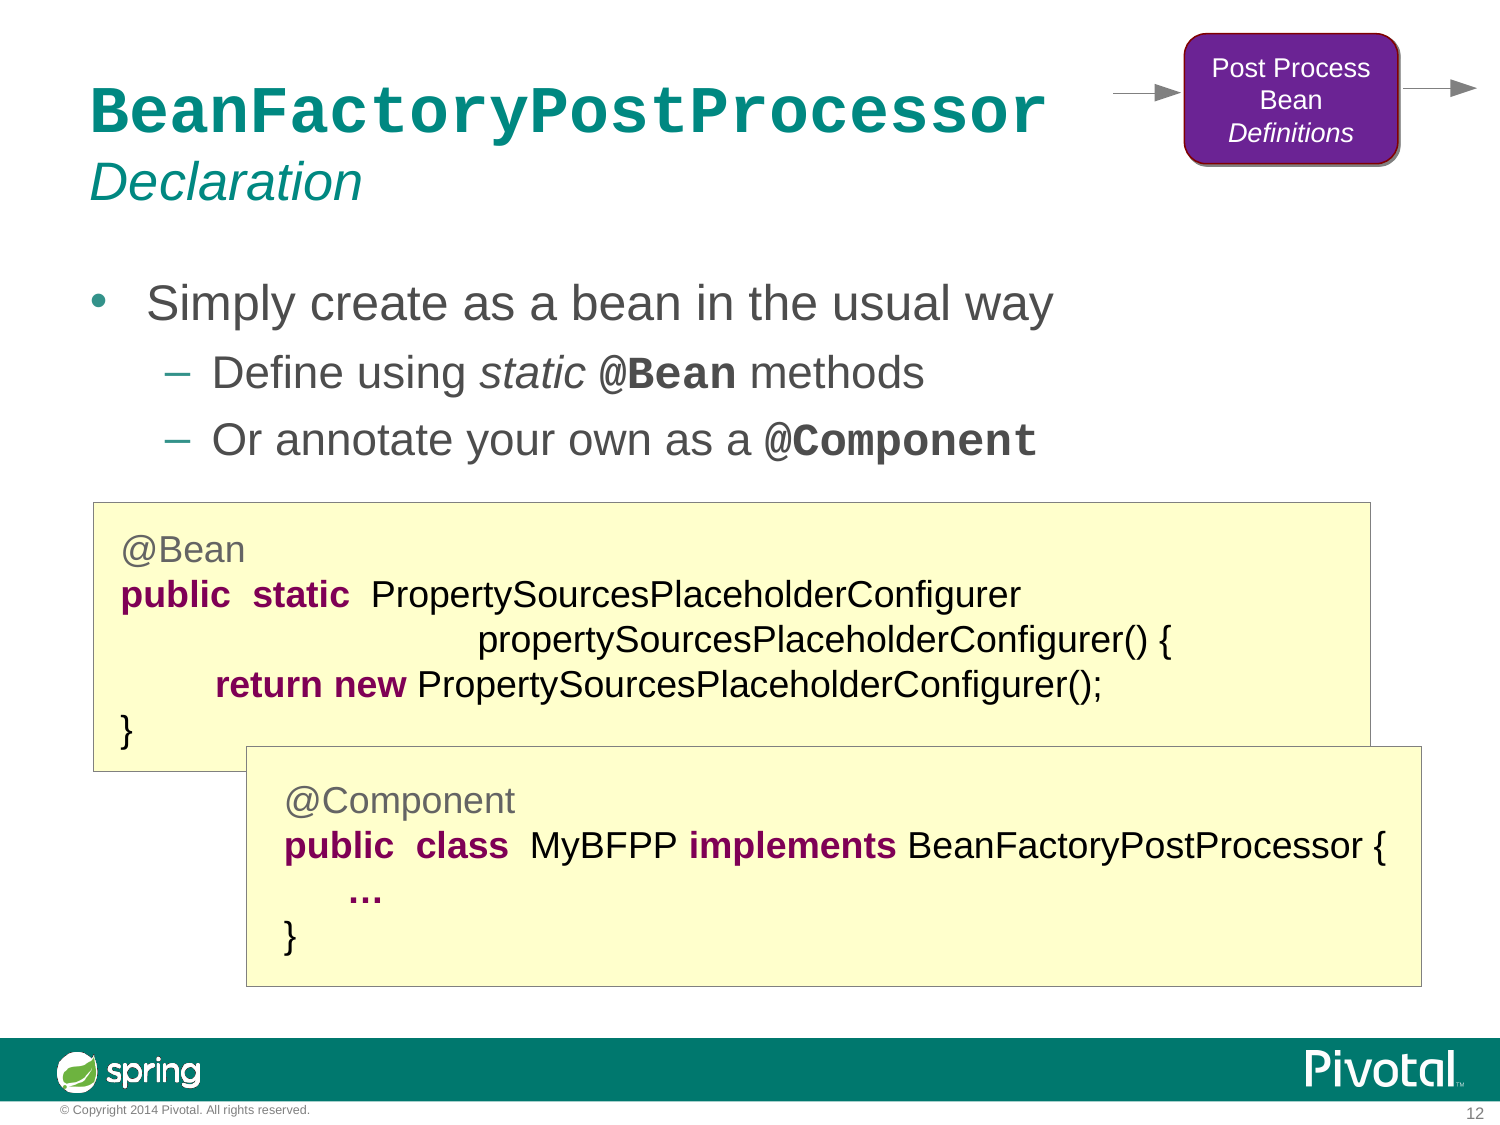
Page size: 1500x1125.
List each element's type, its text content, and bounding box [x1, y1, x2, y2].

text_box Post Process Bean Definitions [1184, 33, 1398, 164]
text_box @Bean public static PropertySourcesPlaceholderConfigurer propertySourcesPlaceholderConfigurer() { return new PropertySourcesPlaceholderConfigurer(); } [93, 502, 1371, 772]
picture [1306, 1050, 1464, 1087]
picture [32, 1041, 210, 1103]
text_box @Component public class MyBFPP implements BeanFactoryPostProcessor { … } [246, 746, 1422, 987]
list Simply create as a bean in the usual way Define using static @Bean methods Or annotate your own as a @Component [75, 262, 1426, 826]
title BeanFactoryPostProcessor Declaration [75, 45, 1426, 233]
